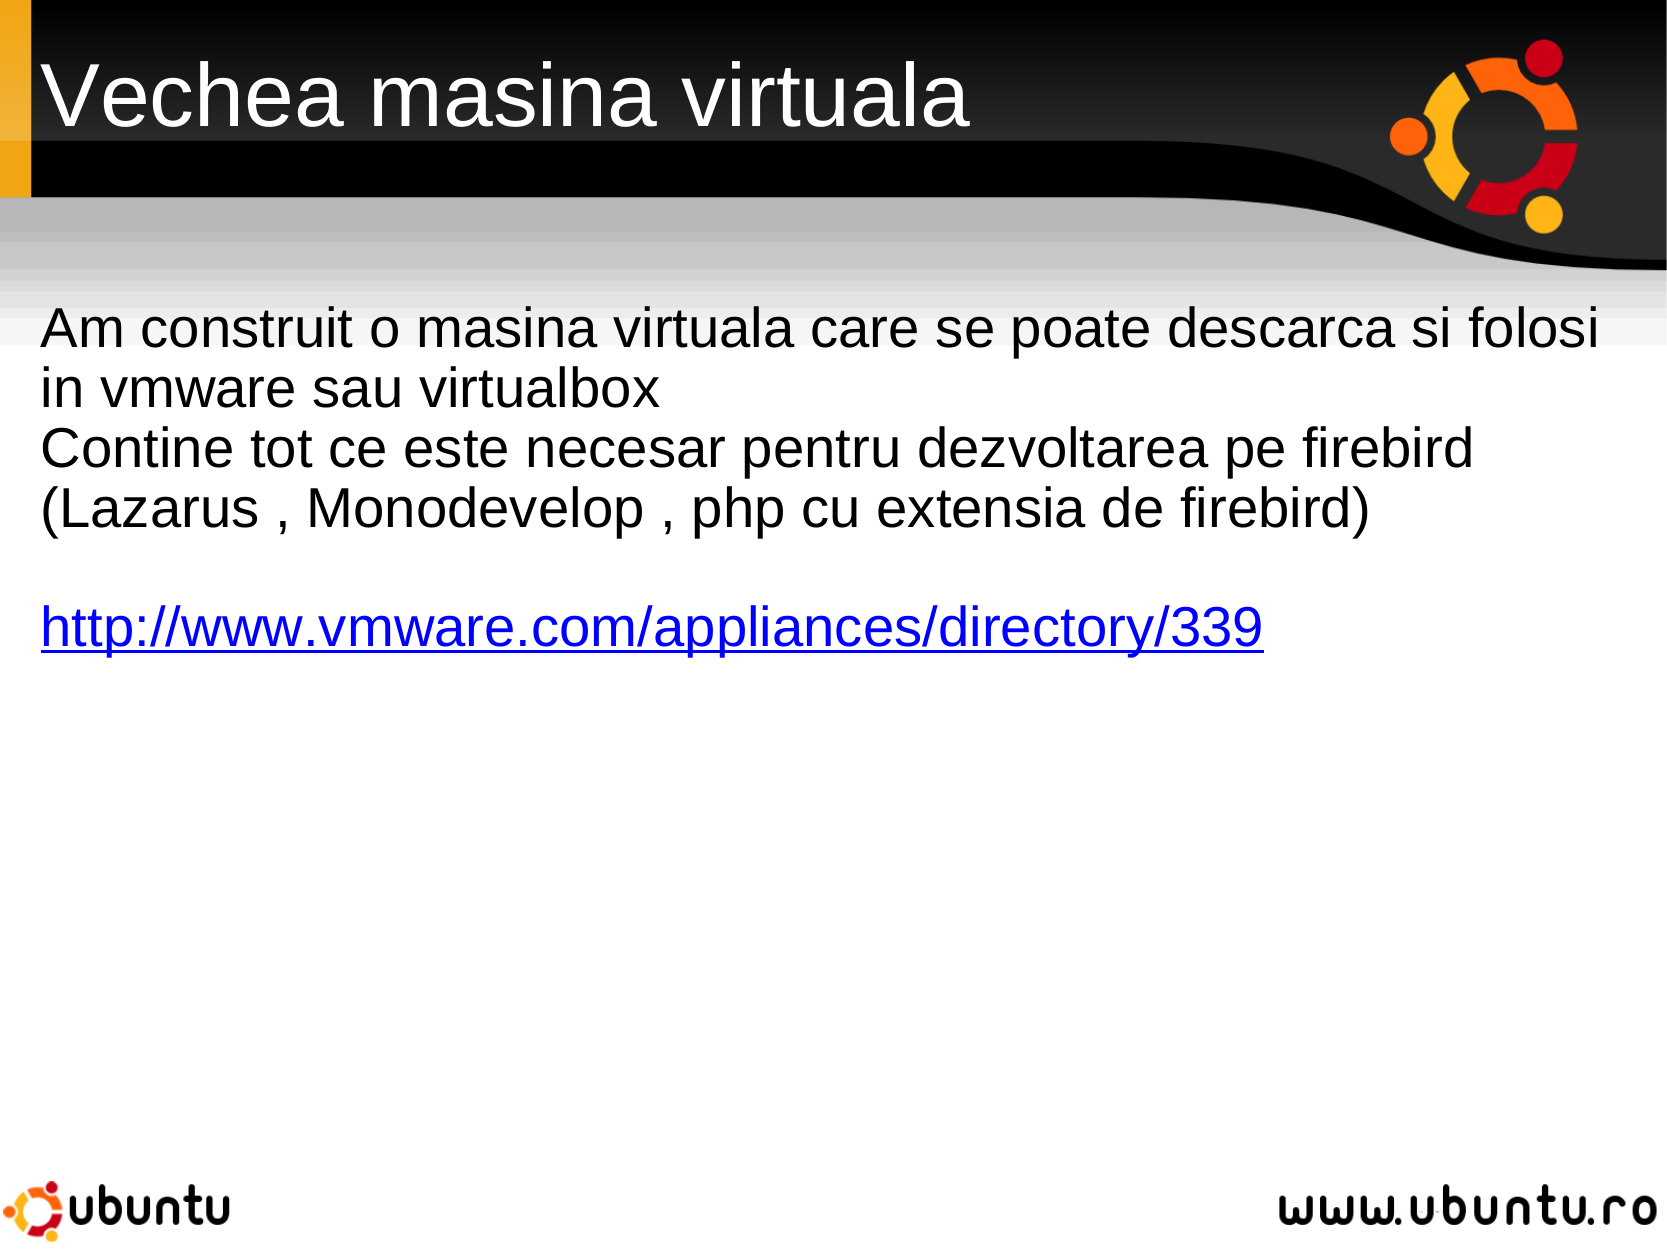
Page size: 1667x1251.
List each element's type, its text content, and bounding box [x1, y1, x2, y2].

title Vechea masina virtuala [40, 50, 1627, 201]
list Am construit o masina virtuala care se poate descarca si folosi in vmware sau virtualbox Contine tot ce este necesar pentru dezvoltarea pe firebird (Lazarus , Monodevelop , php cu extensia de firebird) http://www.vmware.com/appliances/directory/339 [40, 300, 1627, 1201]
picture [0, 0, 1667, 1251]
